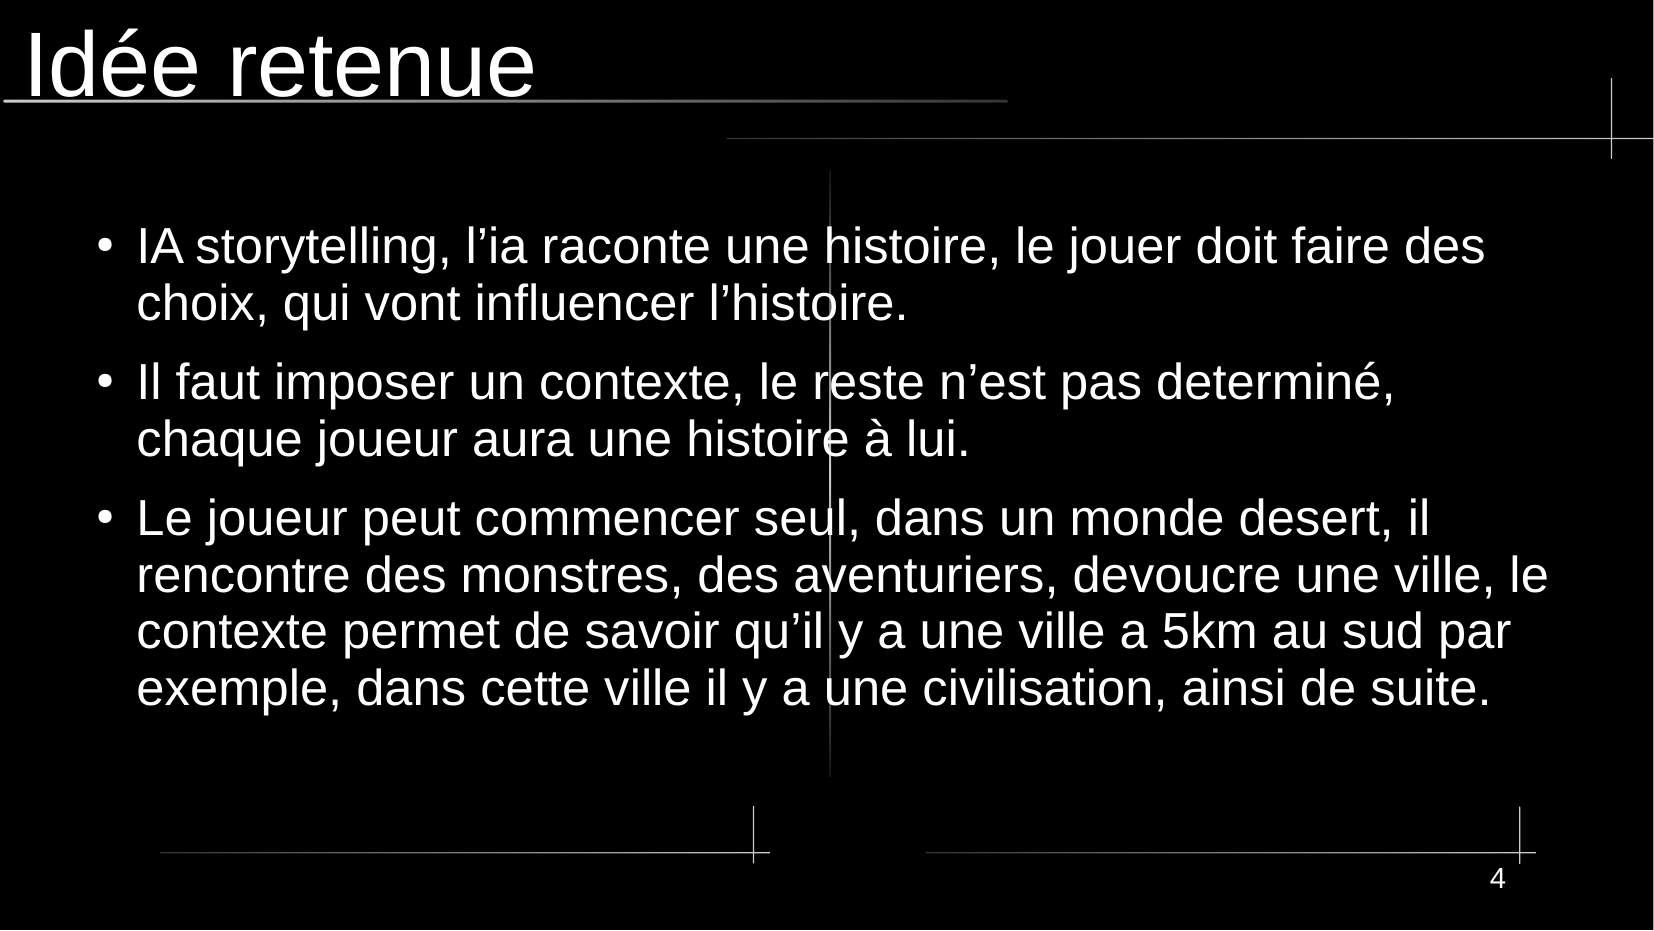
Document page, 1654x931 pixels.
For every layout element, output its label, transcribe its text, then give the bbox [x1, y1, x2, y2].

title Idée retenue [23, 11, 1589, 119]
list IA storytelling, l’ia raconte une histoire, le jouer doit faire des choix, qui vont influencer l’histoire. Il faut imposer un contexte, le reste n’est pas determiné, chaque joueur aura une histoire à lui. Le joueur peut commencer seul, dans un monde desert, il rencontre des monstres, des aventuriers, devoucre une ville, le contexte permet de savoir qu’il y a une ville a 5km au sud par exemple, dans cette ville il y a une civilisation, ainsi de suite. [82, 217, 1571, 758]
